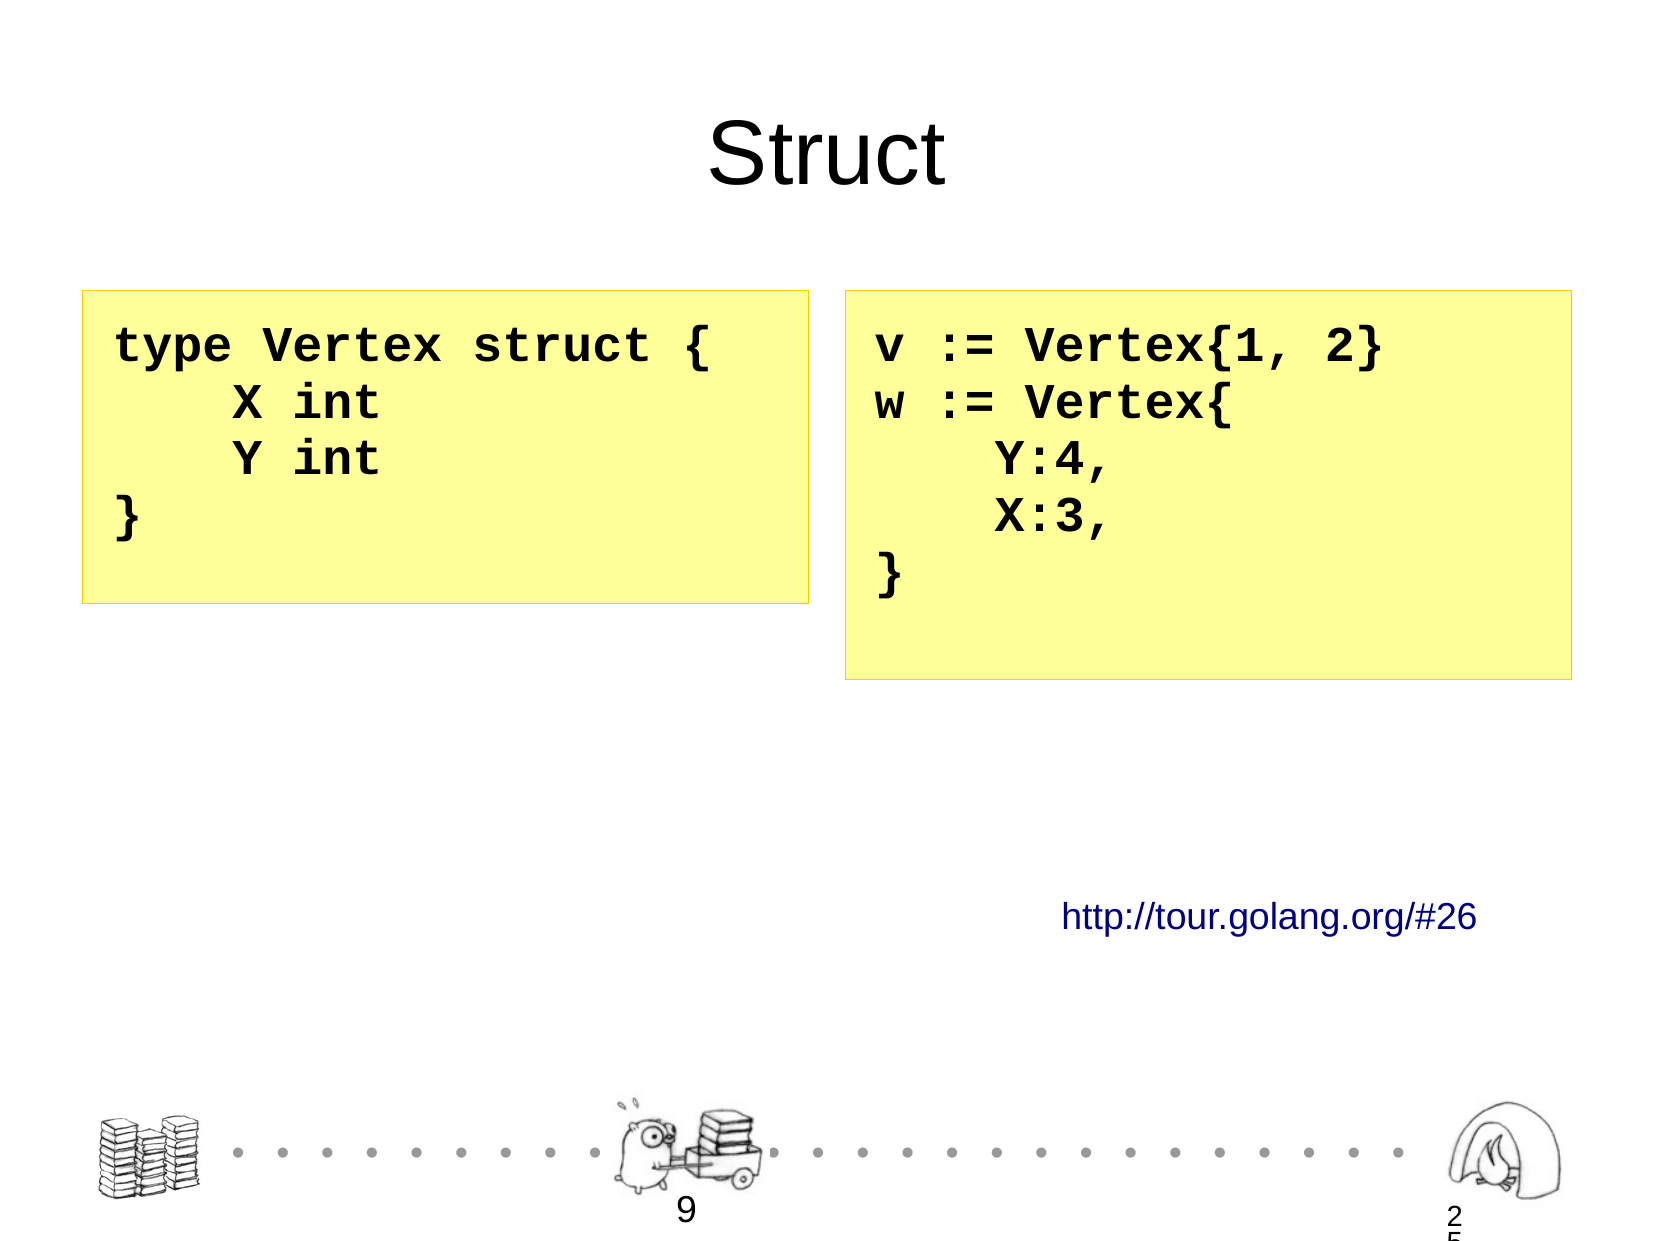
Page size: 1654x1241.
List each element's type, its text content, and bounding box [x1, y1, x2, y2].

title Struct [82, 49, 1571, 257]
text_box http://tour.golang.org/#26 [1033, 888, 1491, 945]
list v := Vertex{1, 2} w := Vertex{ Y:4, X:3, } [845, 290, 1572, 680]
list type Vertex struct { X int Y int } [82, 290, 809, 604]
picture [602, 1091, 770, 1201]
picture [1441, 1092, 1565, 1211]
picture [88, 1092, 207, 1211]
